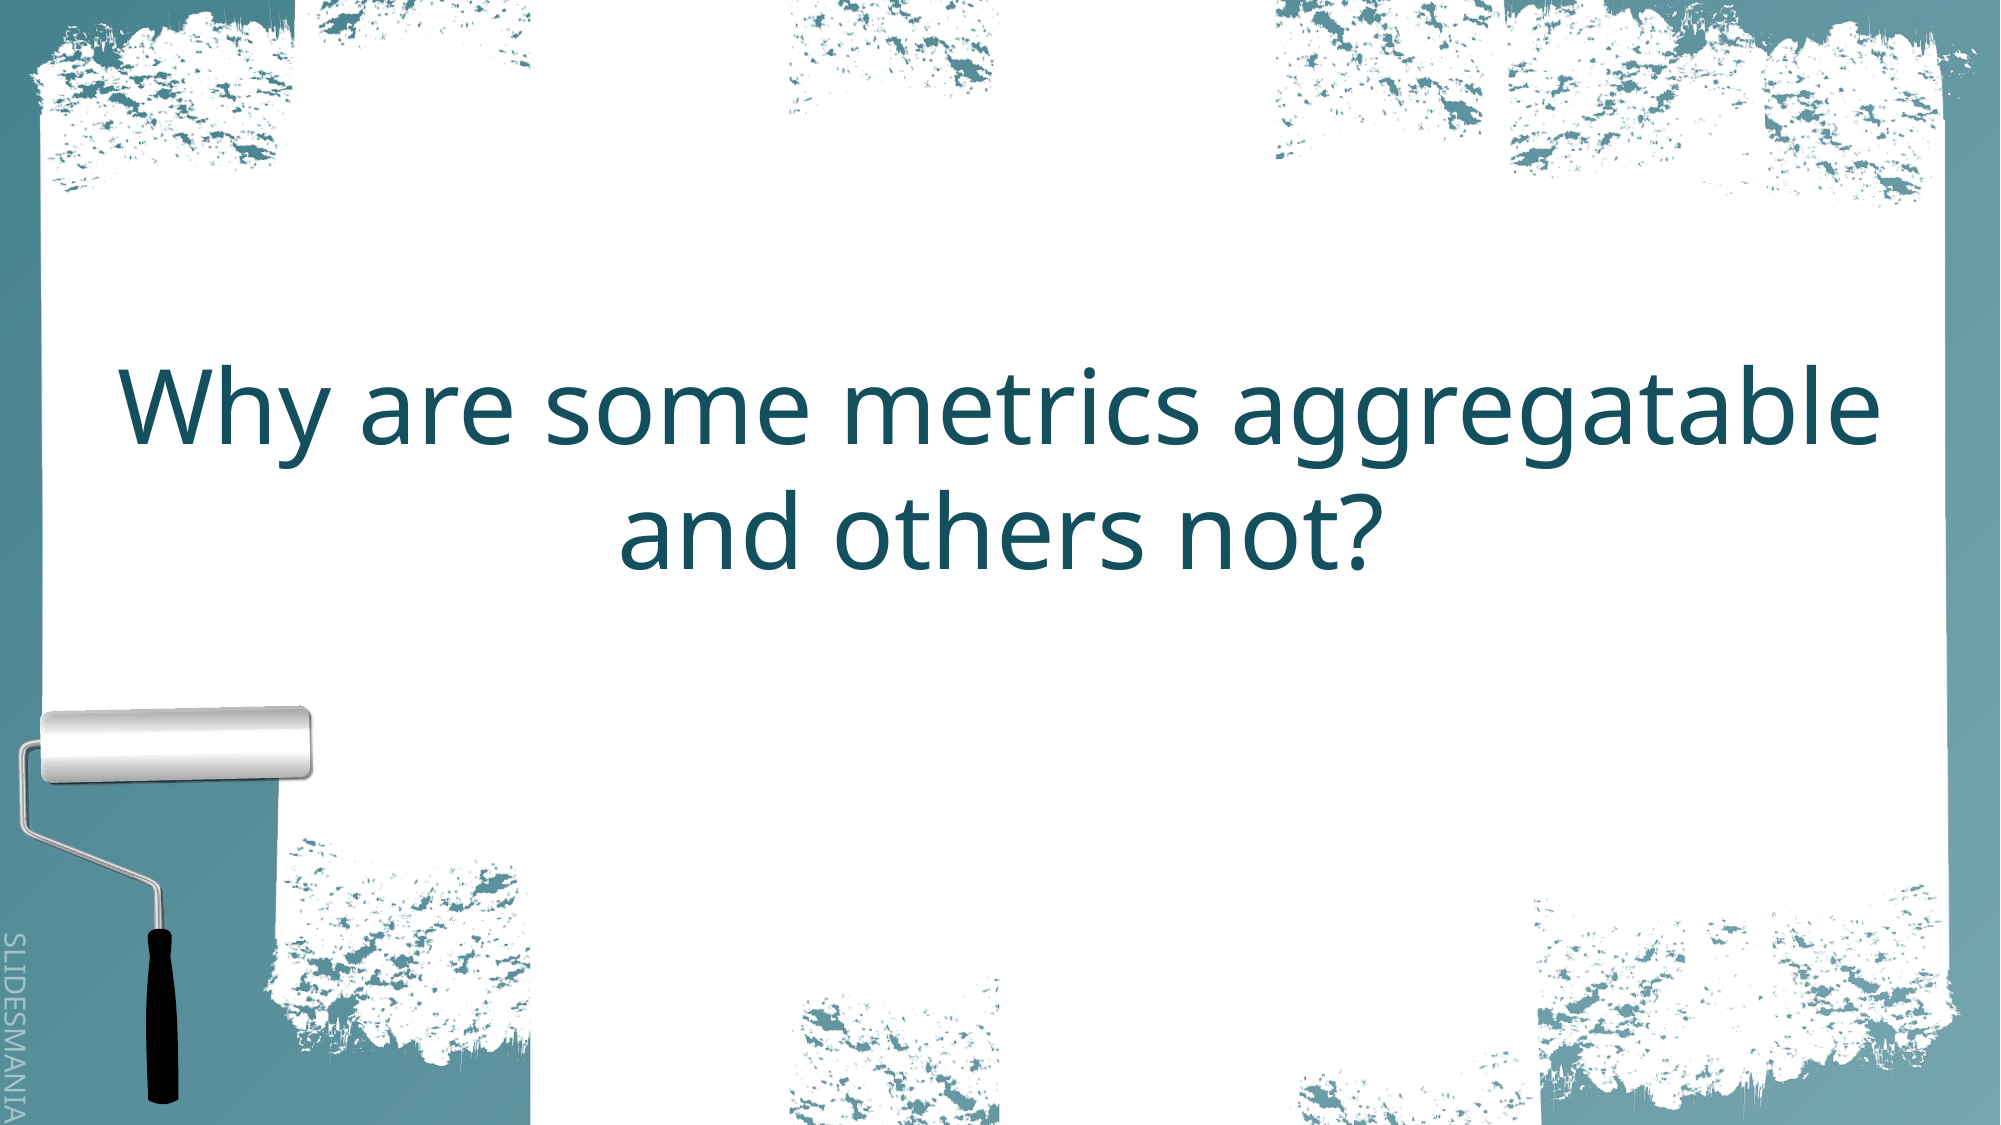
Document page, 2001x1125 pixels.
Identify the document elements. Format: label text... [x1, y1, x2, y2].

picture [28, 0, 1977, 1125]
title Why are some metrics aggregatable and others not? [91, 206, 1912, 725]
